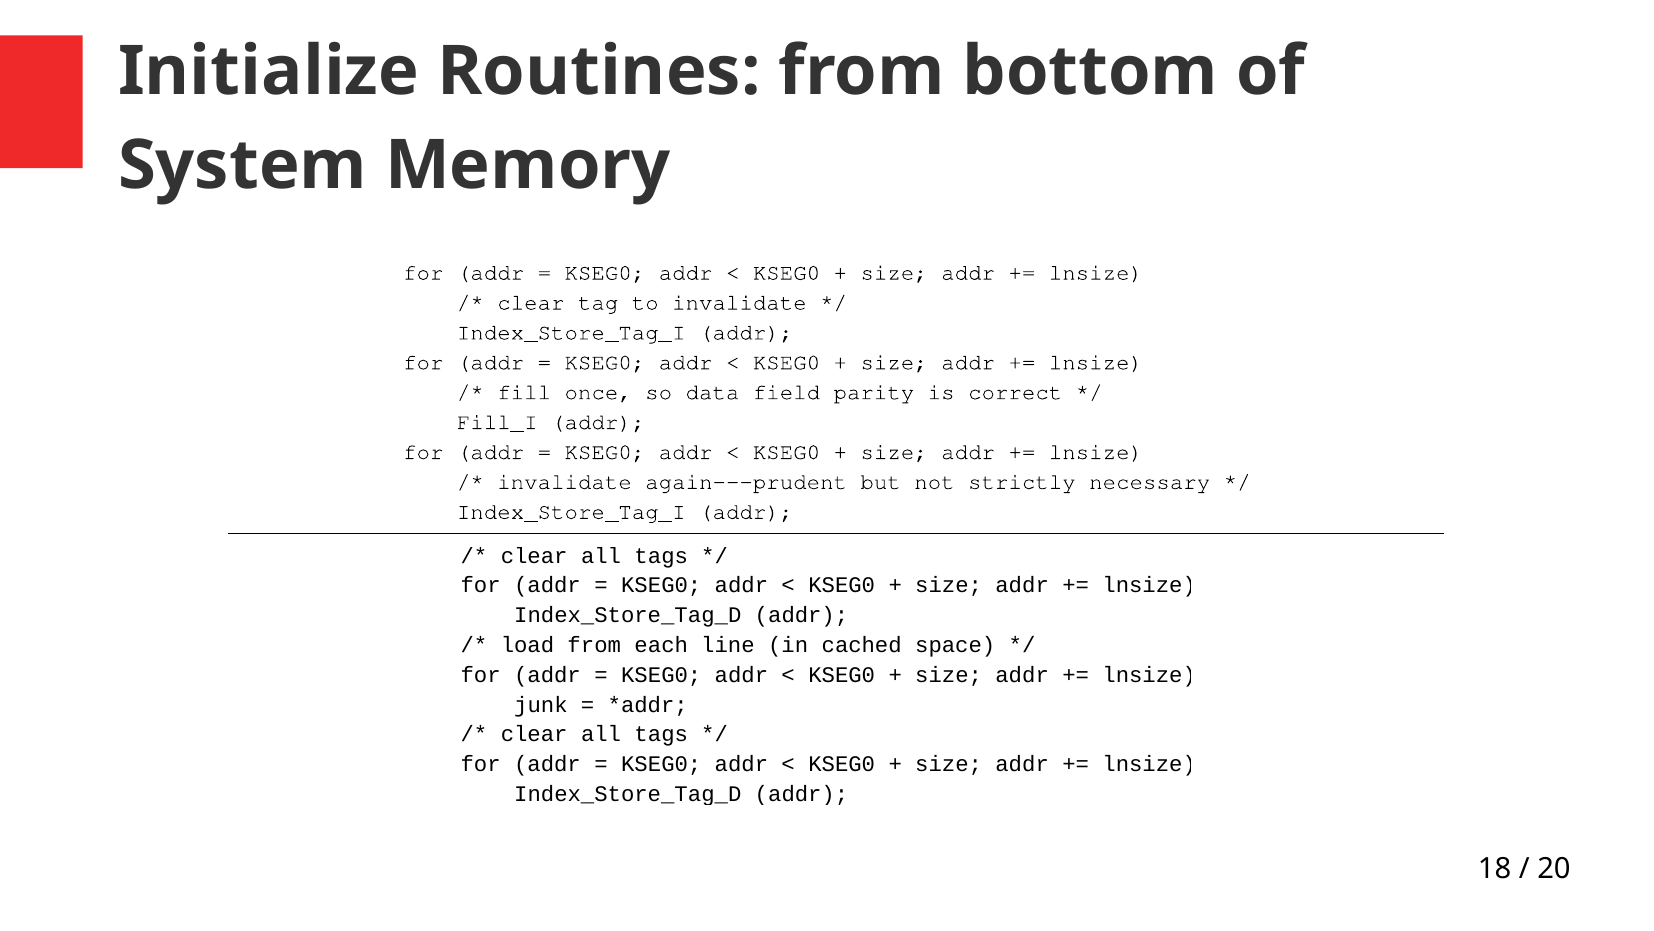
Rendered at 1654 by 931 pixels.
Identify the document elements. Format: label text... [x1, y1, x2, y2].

picture [462, 547, 1191, 805]
title Initialize Routines: from bottom of System Memory [118, 34, 1571, 195]
picture [405, 265, 1249, 523]
